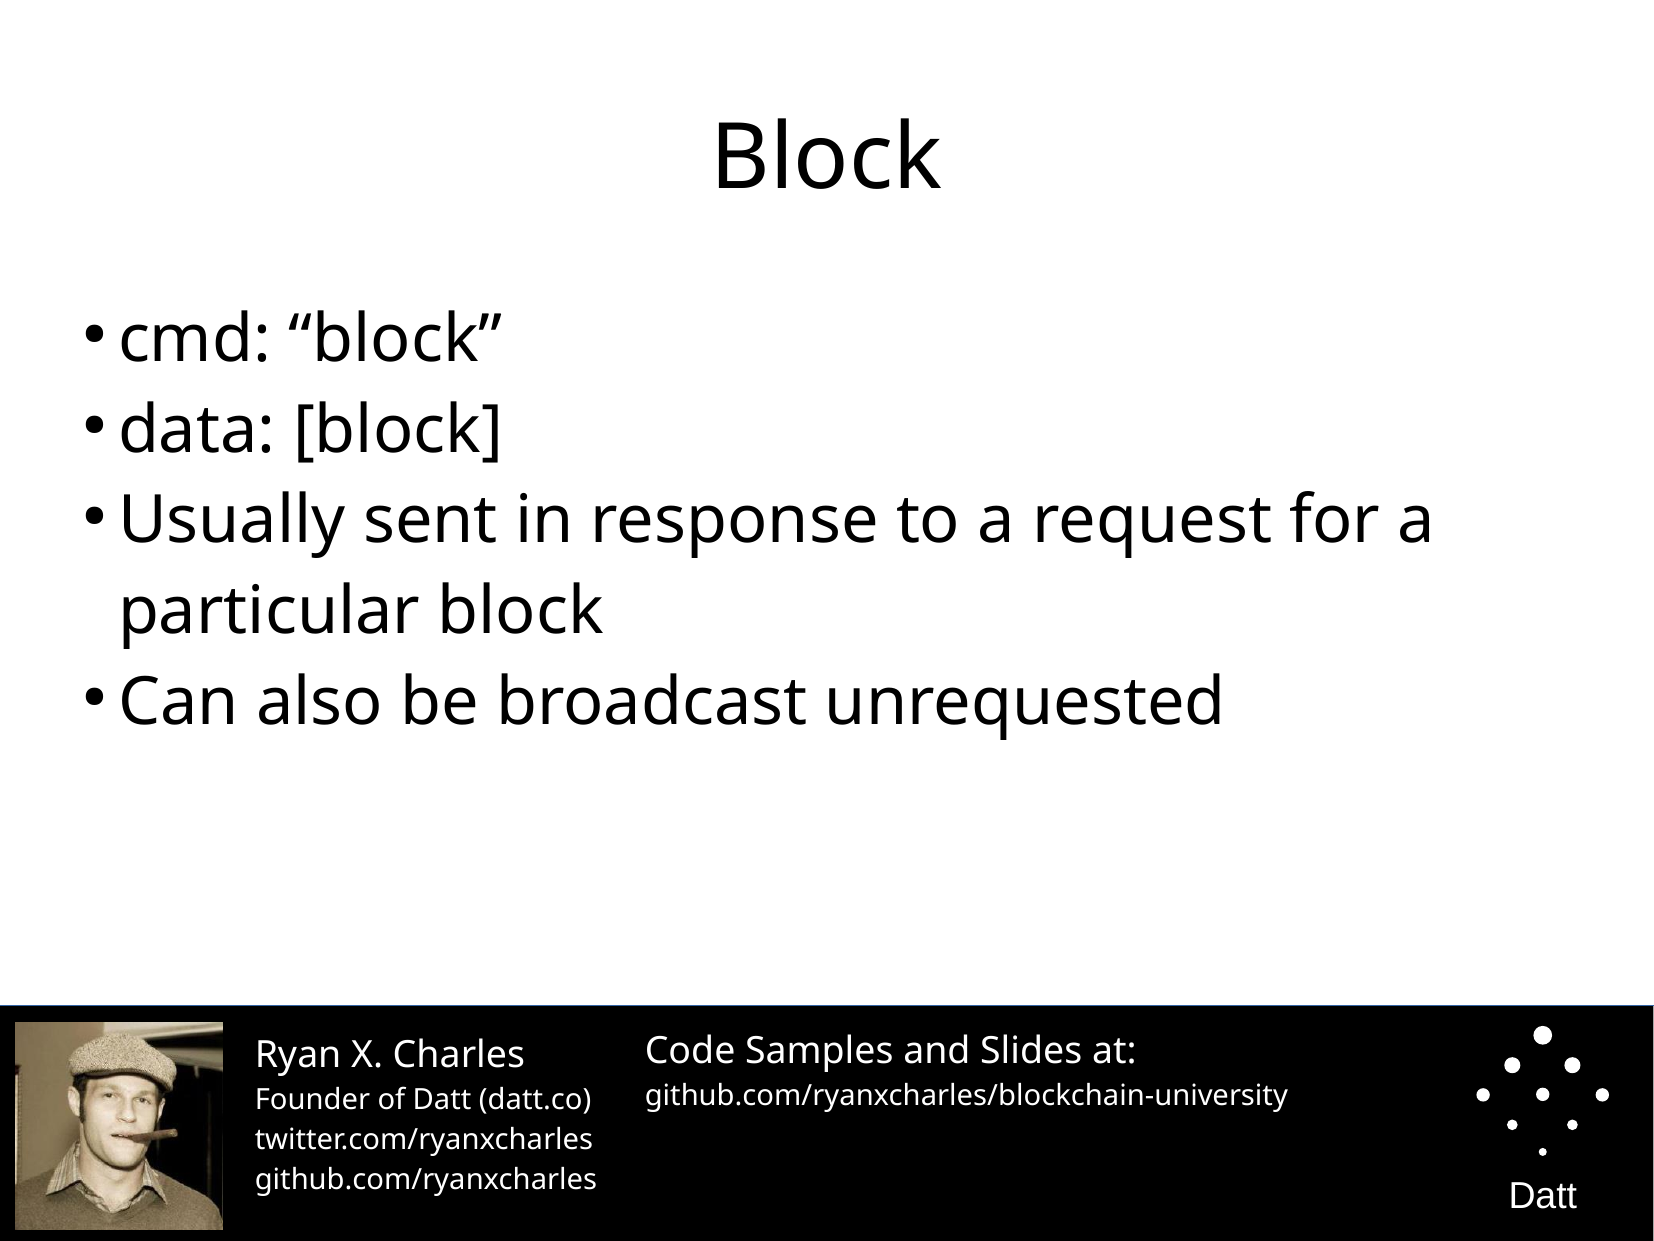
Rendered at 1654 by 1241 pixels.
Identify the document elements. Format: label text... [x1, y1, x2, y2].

text_box Ryan X. Charles Founder of Datt (datt.co) twitter.com/ryanxcharles github.com/ryanxcharles [240, 1020, 976, 1241]
title Block [82, 49, 1571, 257]
subtitle cmd: “block” data: [block] Usually sent in response to a request for a particular block Can also be broadcast unrequested [82, 290, 1571, 1005]
text_box Datt [1452, 1167, 1633, 1241]
picture [1475, 1023, 1611, 1159]
text_box [0, 1005, 1654, 1241]
picture [15, 1022, 223, 1231]
text_box Code Samples and Slides at: github.com/ryanxcharles/blockchain-university [630, 1015, 1403, 1156]
